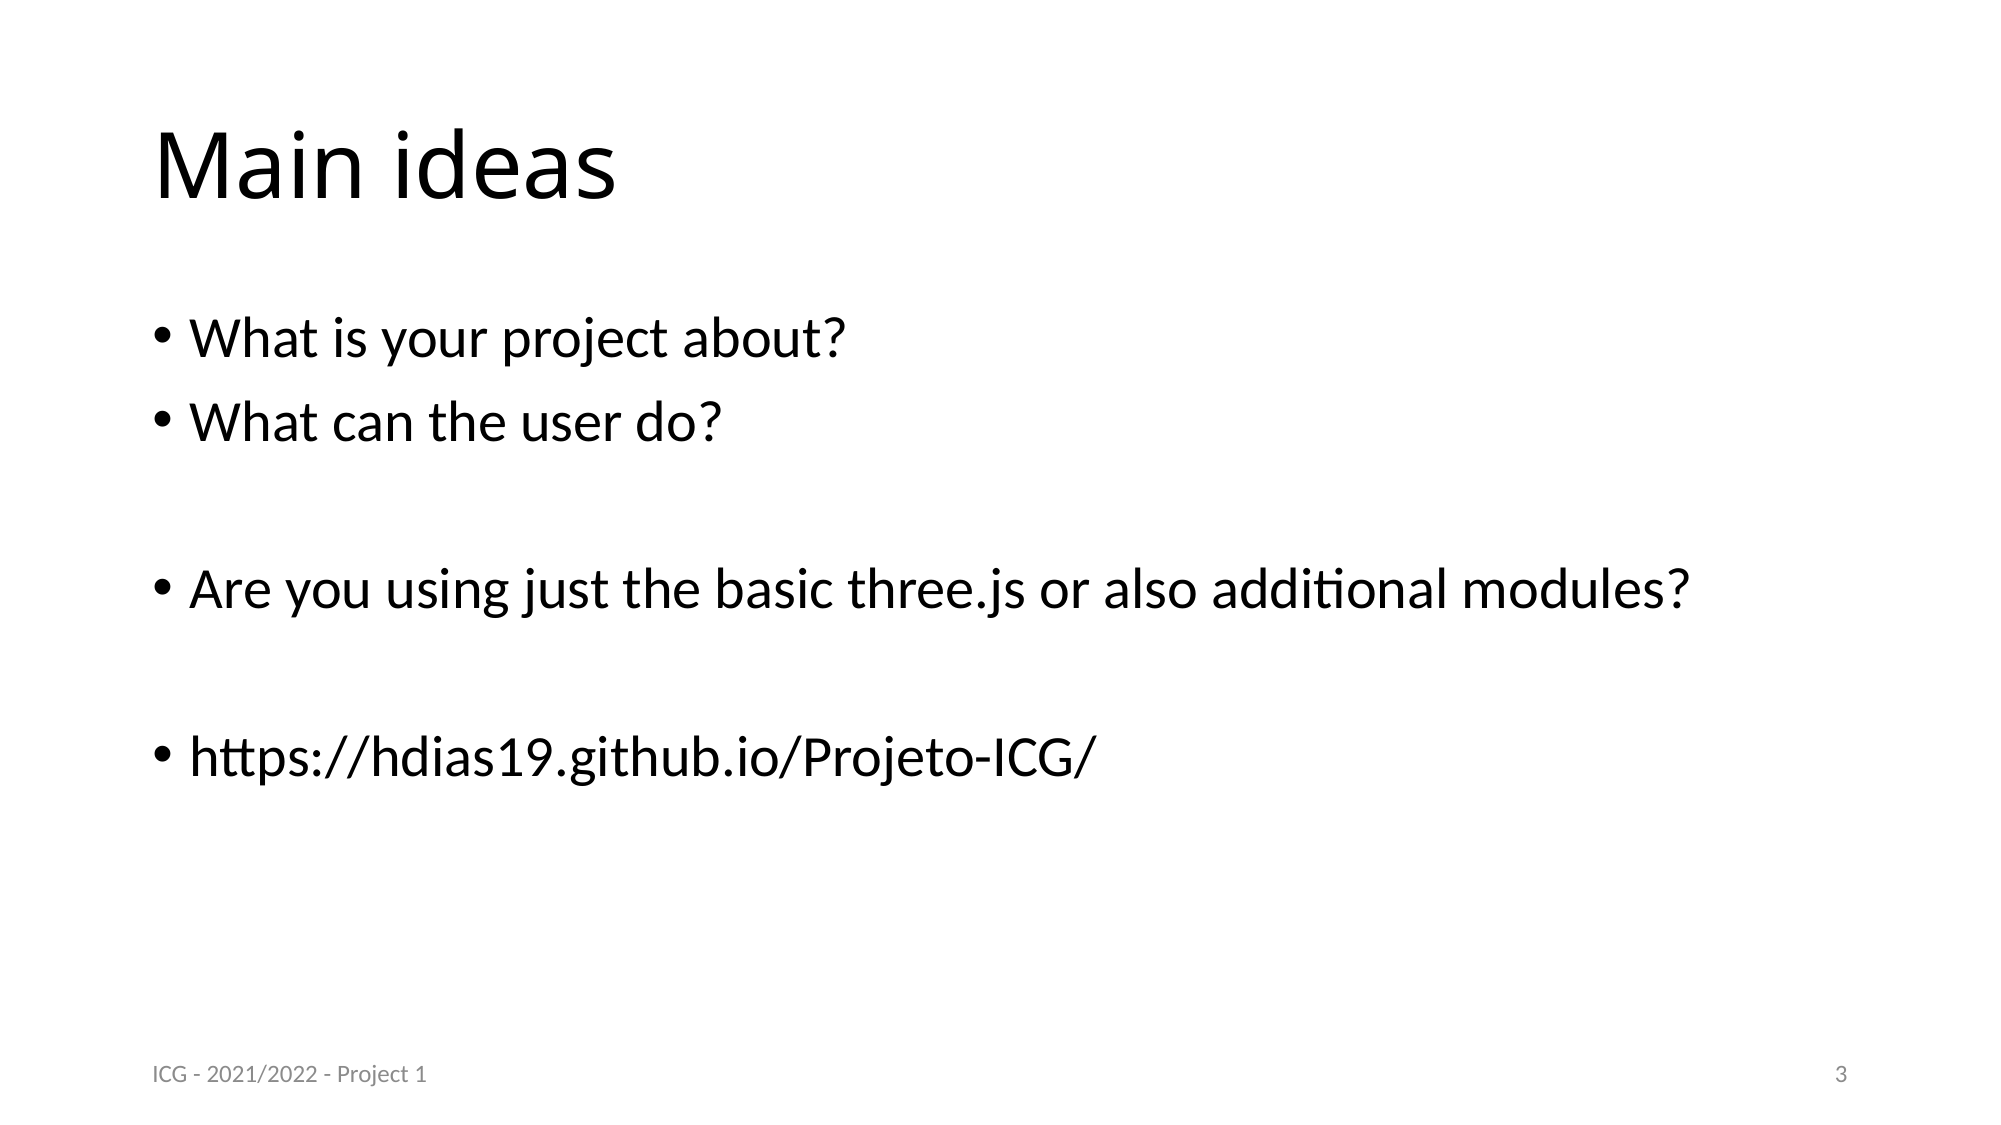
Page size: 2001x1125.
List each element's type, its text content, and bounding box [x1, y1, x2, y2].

title Main ideas [137, 59, 1863, 278]
list What is your project about? What can the user do? Are you using just the basic three.js or also additional modules? https://hdias19.github.io/Projeto-ICG/ [137, 299, 1863, 1014]
slide_number ICG - 2021/2022 - Project 1 [137, 1042, 588, 1103]
